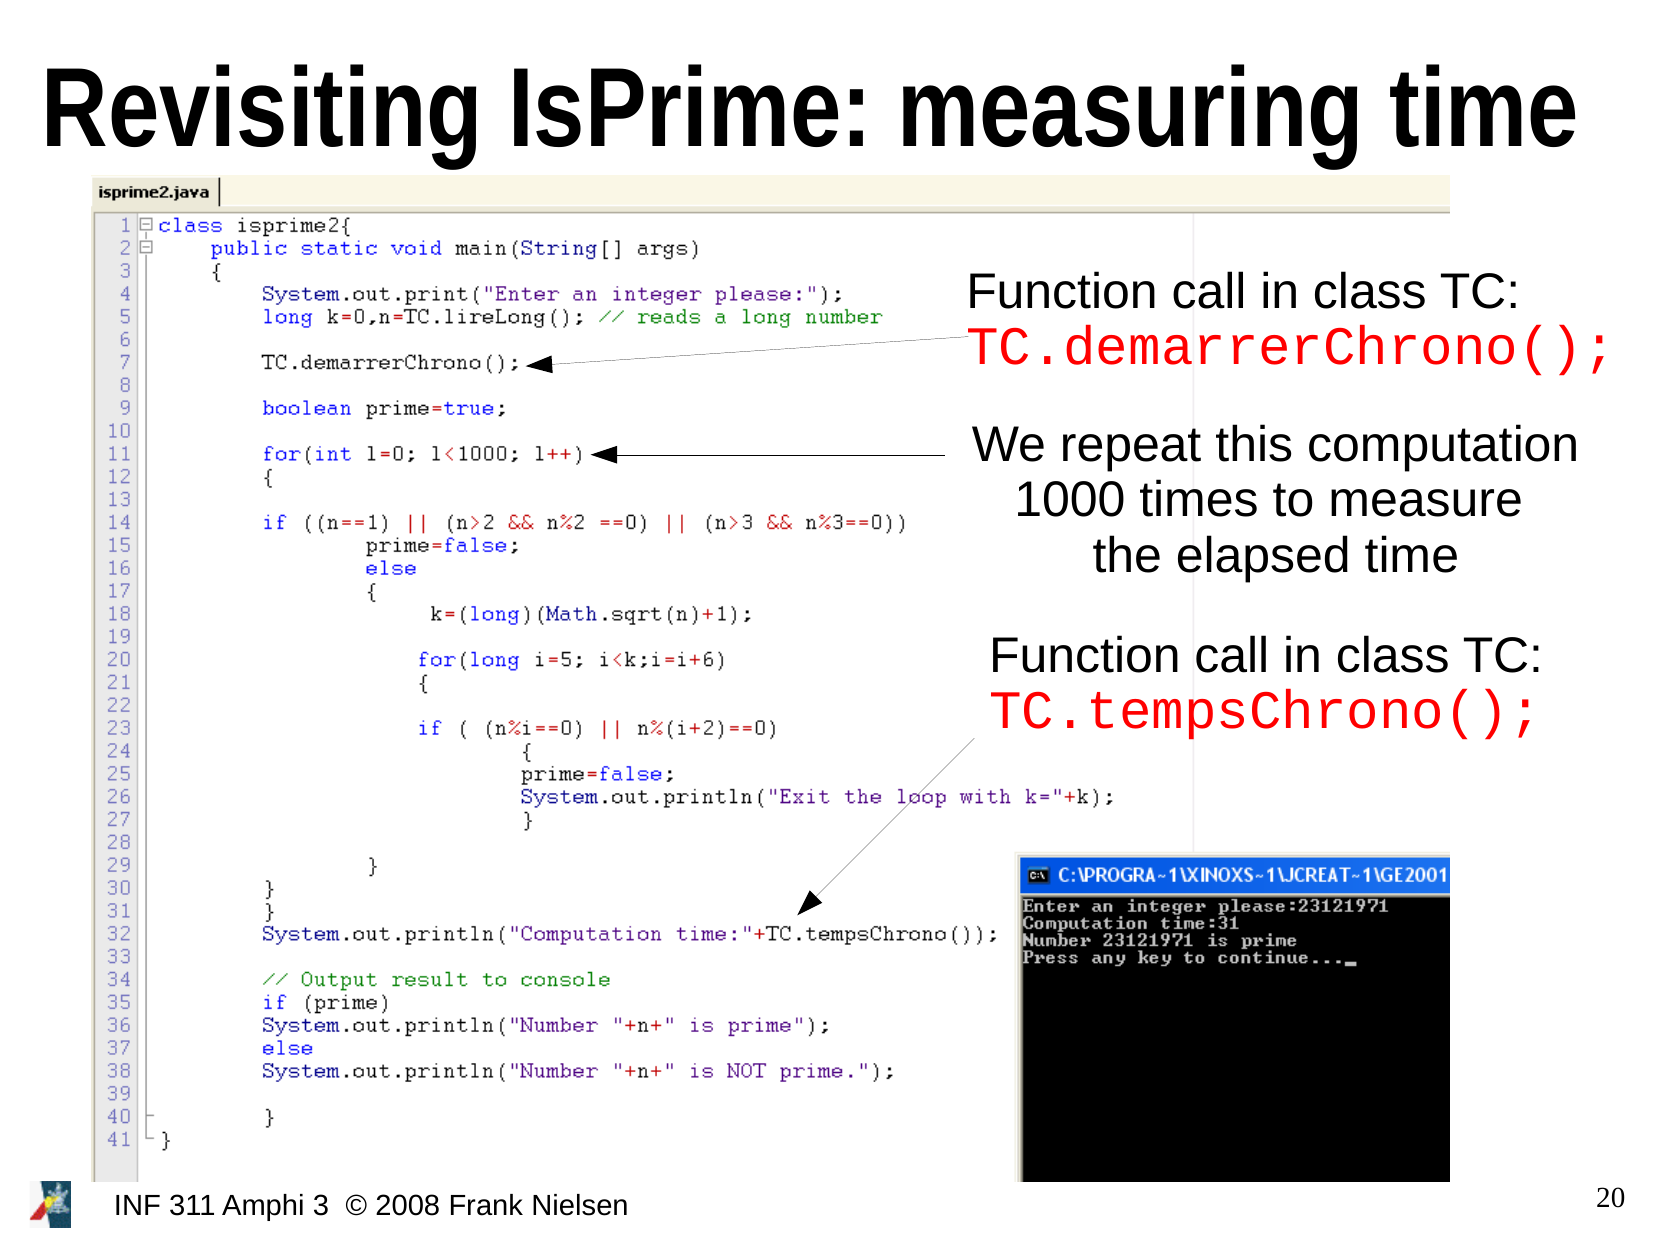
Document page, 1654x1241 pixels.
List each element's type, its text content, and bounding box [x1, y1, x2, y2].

text_box Revisiting IsPrime: measuring time [27, 33, 1595, 178]
picture [29, 1181, 71, 1228]
text_box Function call in class TC: TC.demarrerChrono(); [951, 256, 1632, 385]
text_box Function call in class TC: TC.tempsChrono(); [974, 620, 1559, 749]
text_box We repeat this computation 1000 times to measure the elapsed time [957, 408, 1595, 591]
picture [91, 178, 1450, 1182]
